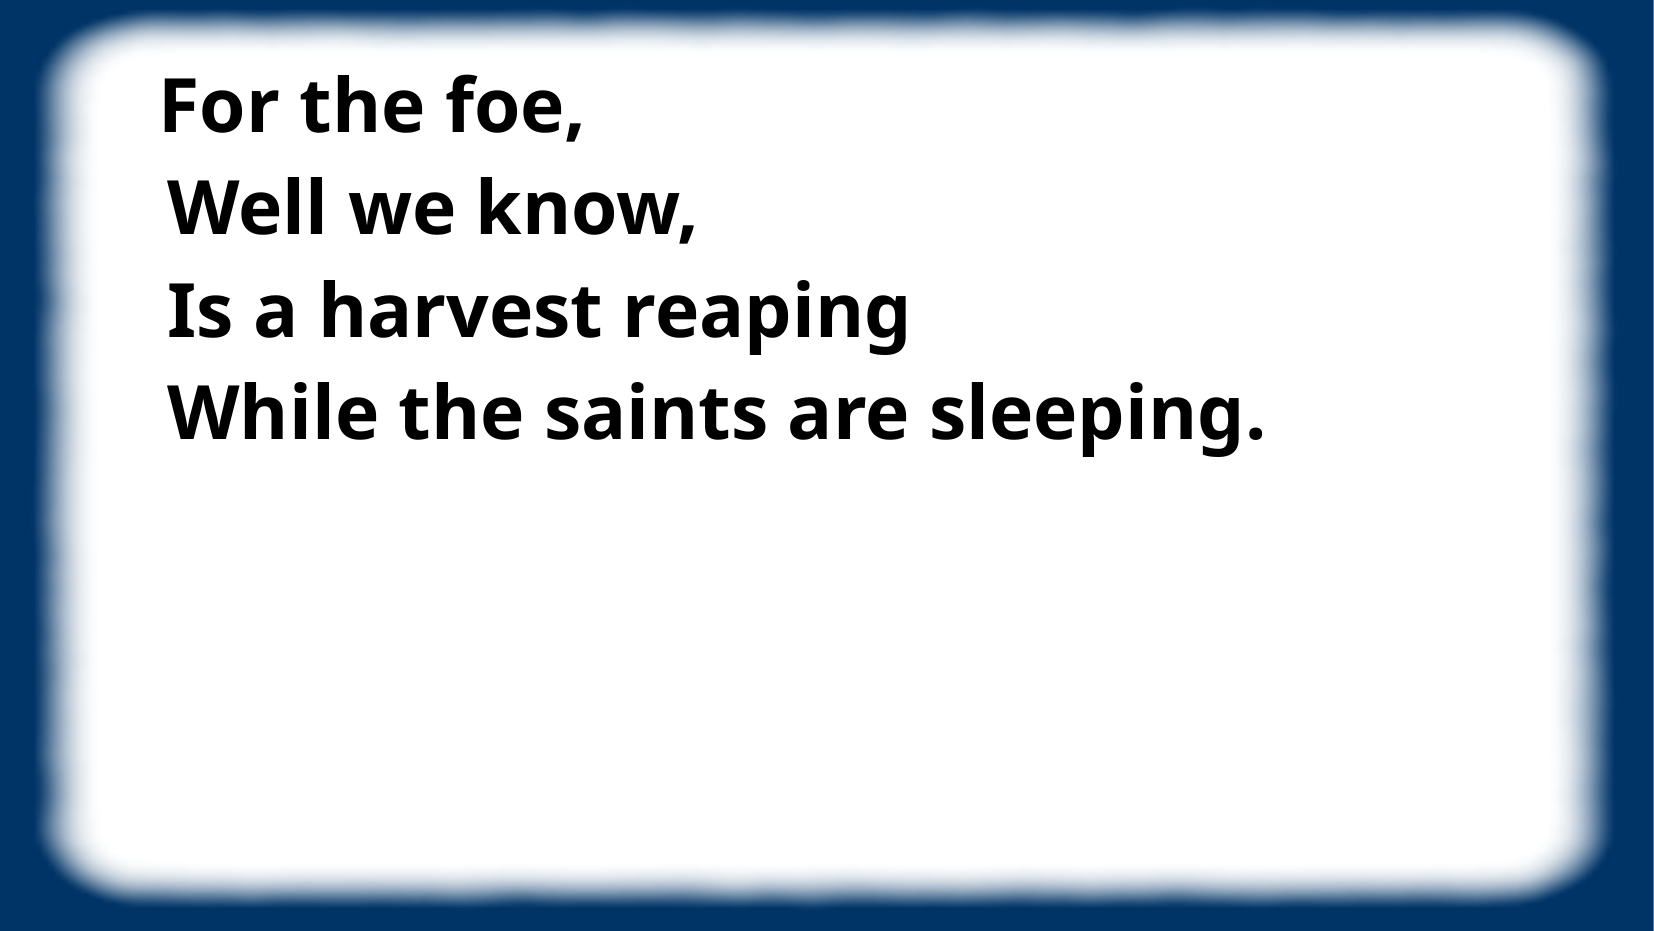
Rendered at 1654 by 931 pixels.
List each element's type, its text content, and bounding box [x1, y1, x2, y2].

text_box For the foe, Well we know, Is a harvest reaping While the saints are sleeping. [75, 45, 1591, 460]
picture [0, 0, 1654, 931]
